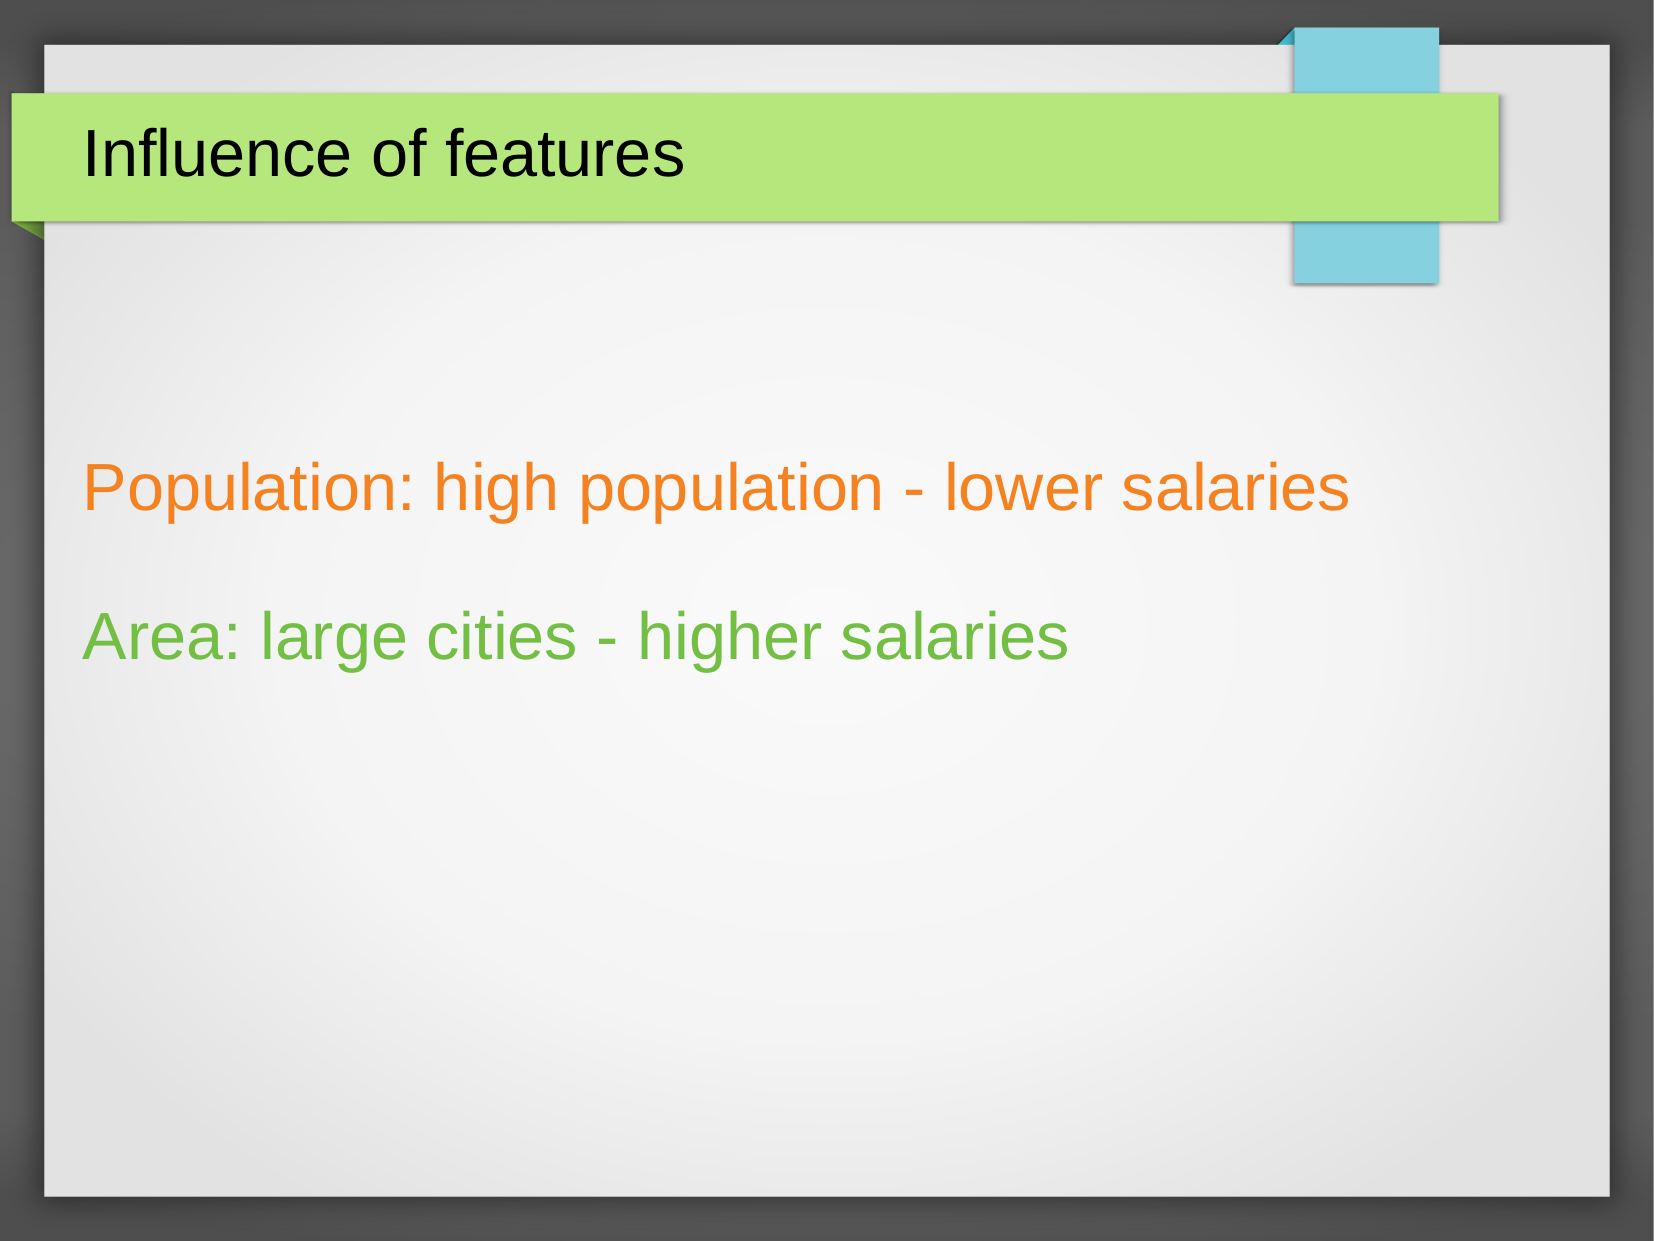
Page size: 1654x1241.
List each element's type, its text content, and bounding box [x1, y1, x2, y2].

subtitle Population: high population - lower salaries Area: large cities - higher salaries [82, 300, 1571, 1051]
title Influence of features [82, 94, 1264, 213]
picture [0, 0, 1654, 1241]
